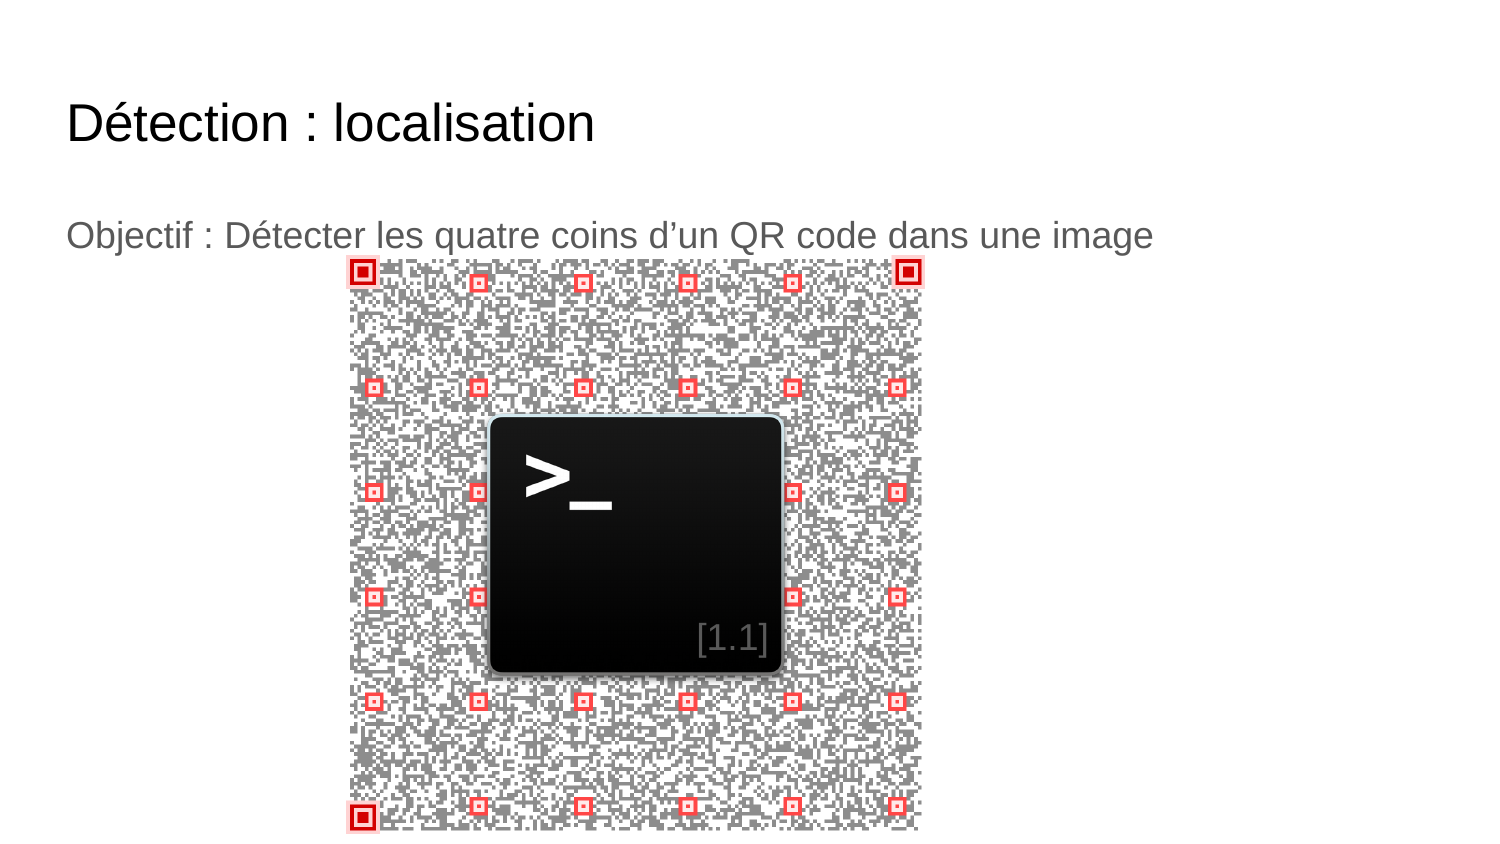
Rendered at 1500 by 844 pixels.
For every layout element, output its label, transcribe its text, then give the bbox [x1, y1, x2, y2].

title Détection : localisation [51, 72, 1449, 167]
list Objectif : Détecter les quatre coins d’un QR code dans une image [51, 189, 1449, 750]
picture [346, 255, 925, 834]
text_box [1.1] [681, 597, 788, 666]
